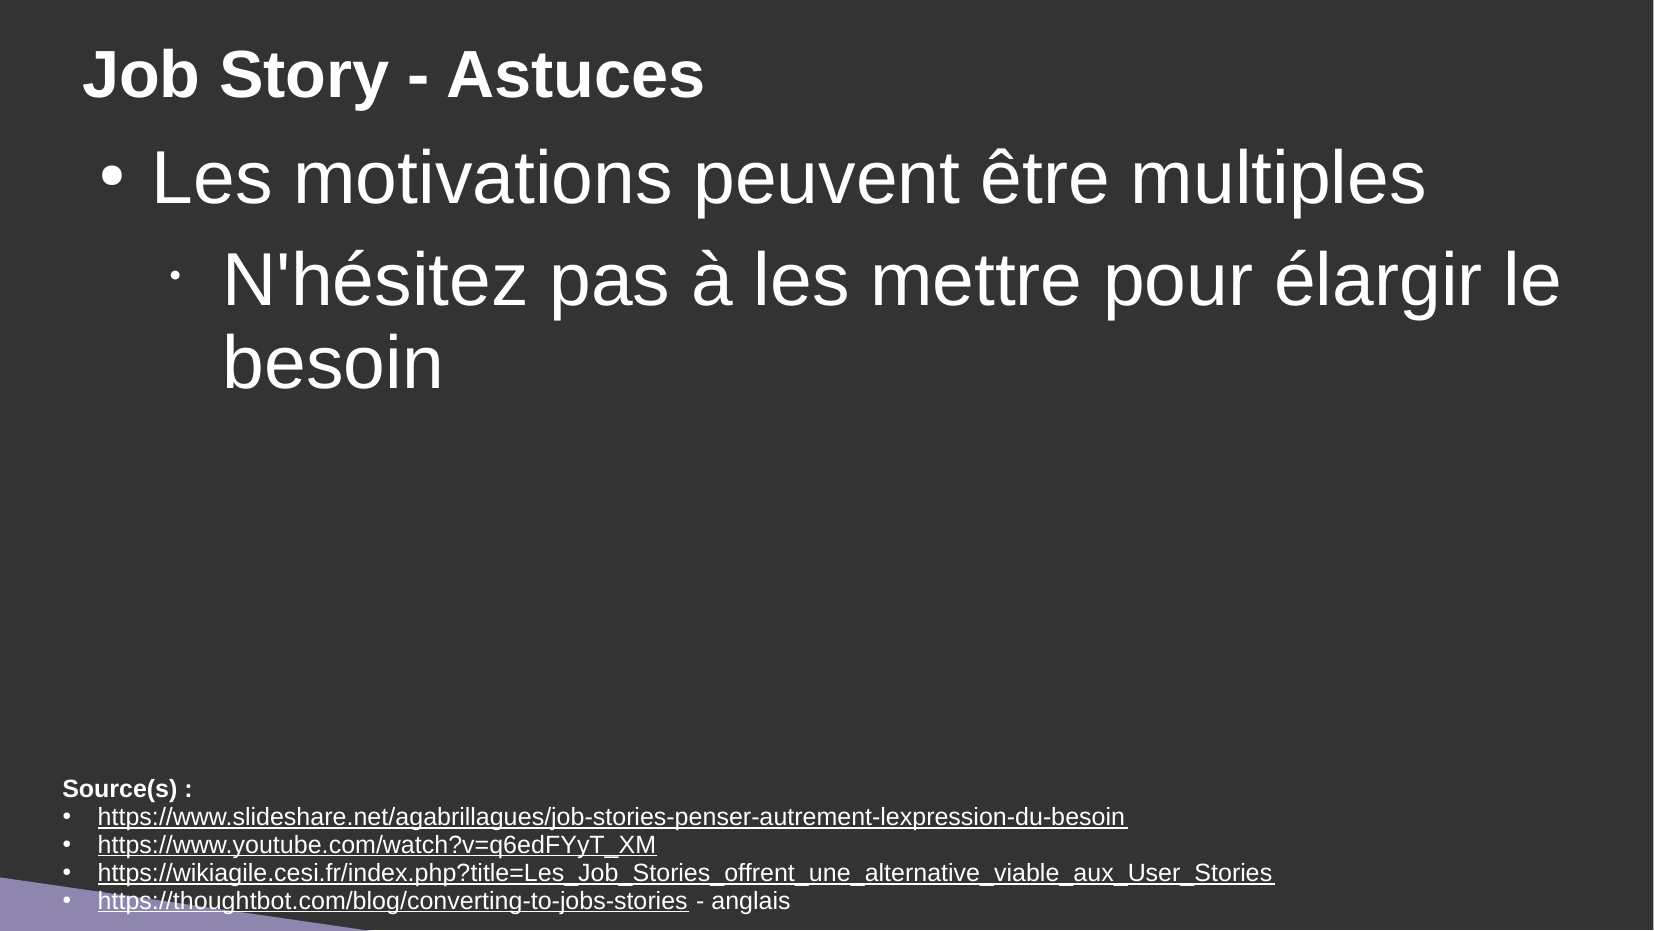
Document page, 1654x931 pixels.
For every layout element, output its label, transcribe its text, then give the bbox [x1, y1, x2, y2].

text_box [0, 877, 372, 931]
title Job Story - Astuces [82, 37, 1571, 122]
list Les motivations peuvent être multiples N'hésitez pas à les mettre pour élargir le besoin [80, 135, 1620, 777]
text_box Source(s) : https://www.slideshare.net/agabrillagues/job-stories-penser-autrement-lexpression-du-besoin https://www.youtube.com/watch?v=q6edFYyT_XM https://wikiagile.cesi.fr/index.php?title=Les_Job_Stories_offrent_une_alternative_viable_aux_User_Stories https://thoughtbot.com/blog/converting-to-jobs-stories - anglais [47, 767, 1533, 923]
